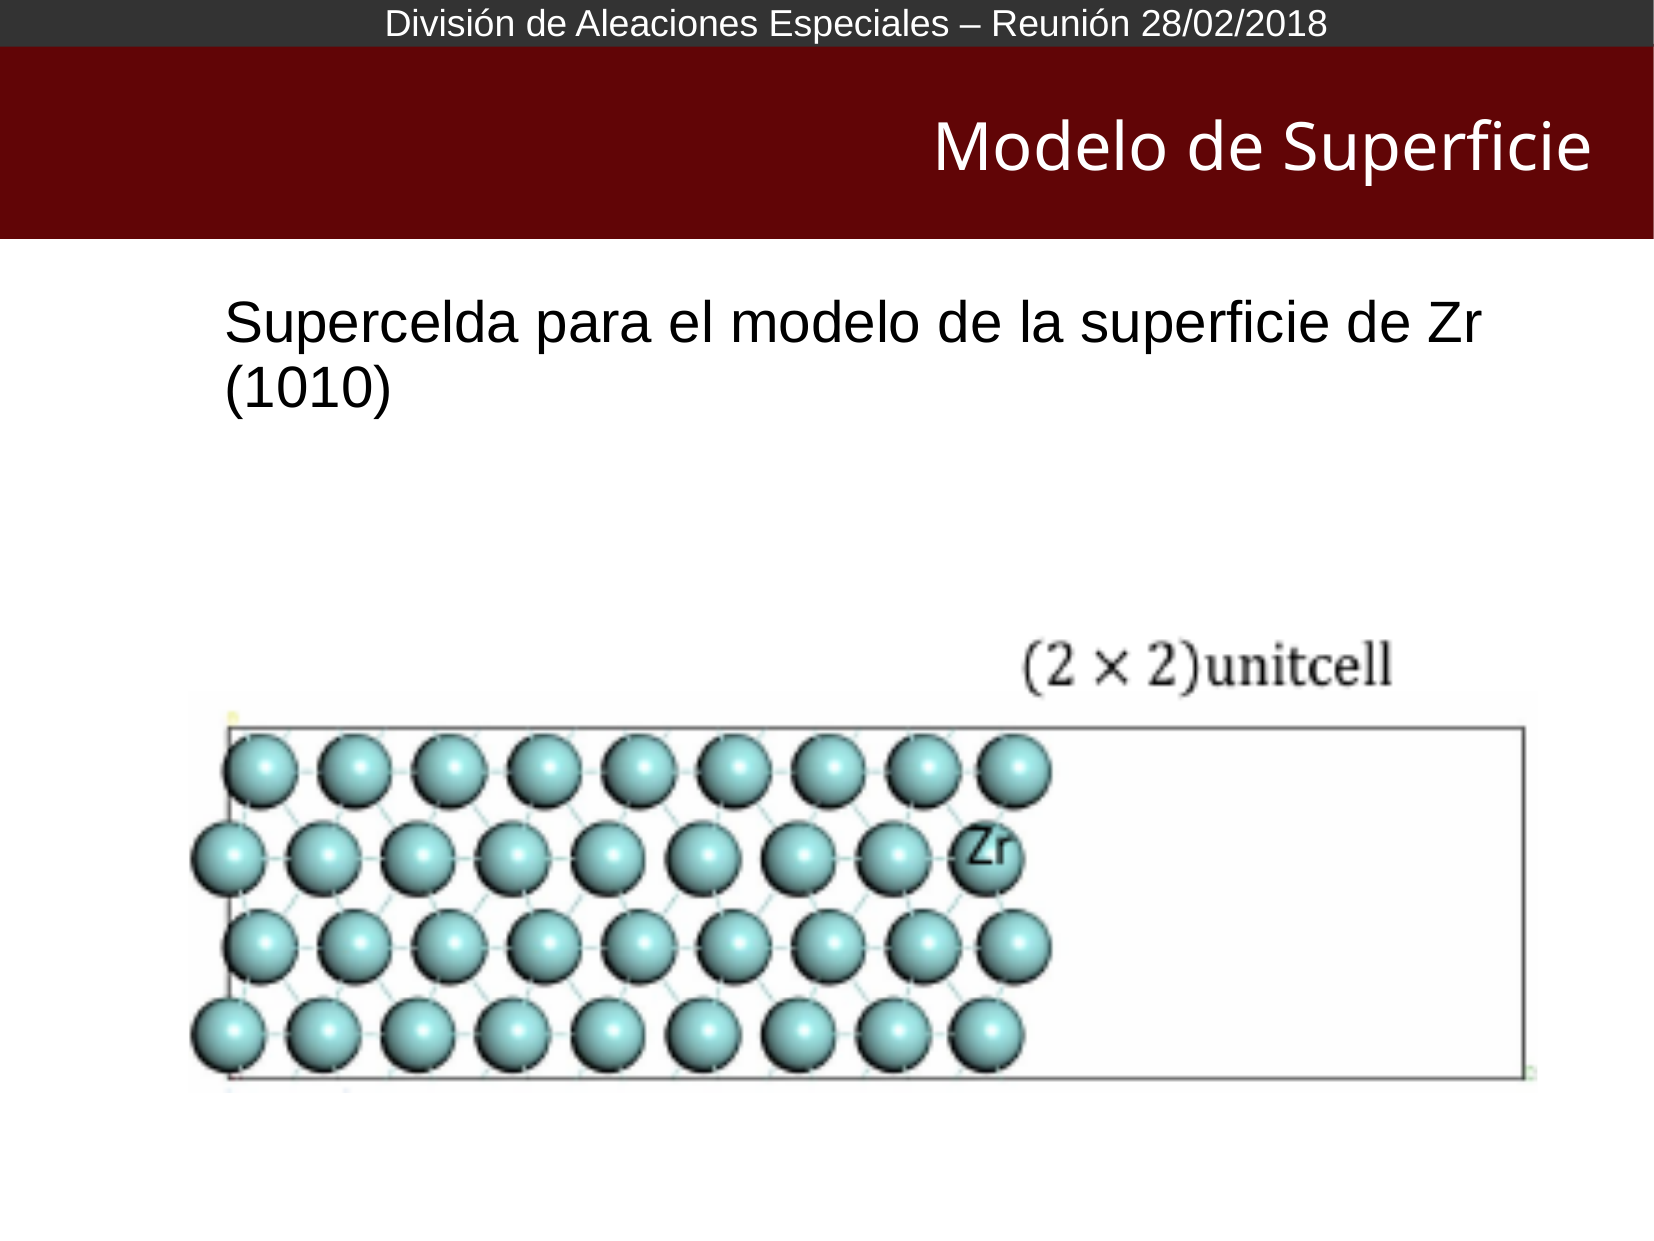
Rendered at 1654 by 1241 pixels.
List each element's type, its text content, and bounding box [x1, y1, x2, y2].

title Modelo de Superficie [41, 70, 1654, 218]
list Supercelda para el modelo de la superficie de Zr (1010) [82, 290, 1571, 439]
picture [188, 628, 1538, 1093]
